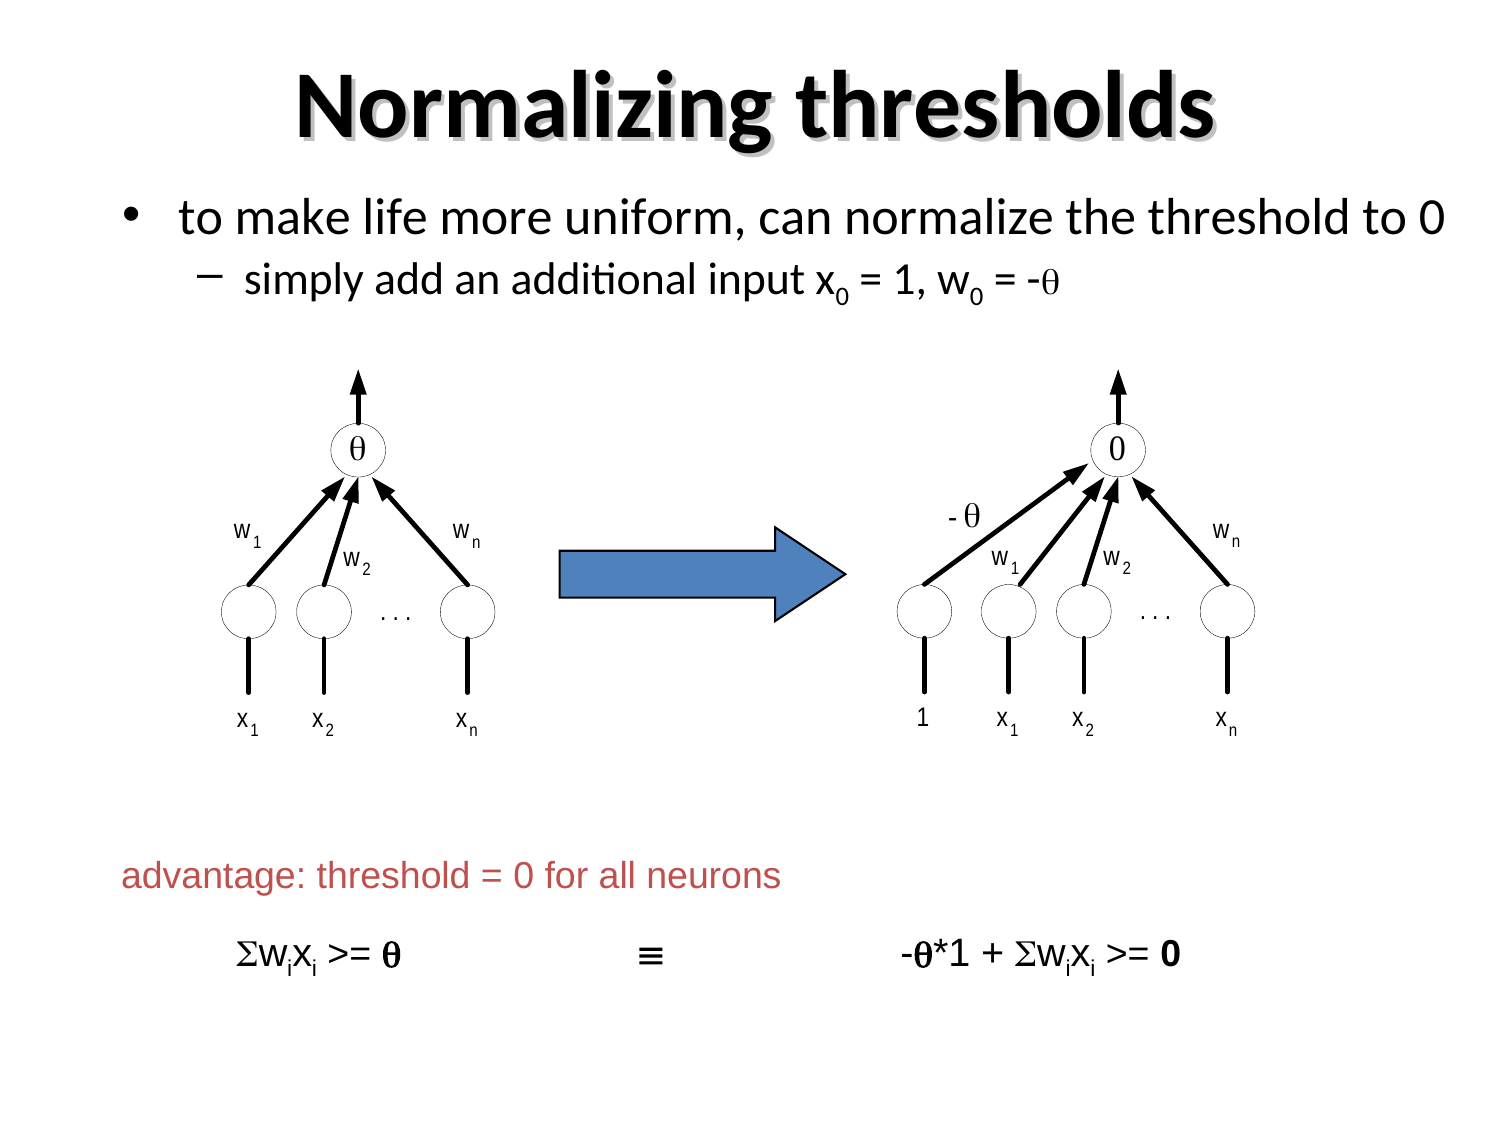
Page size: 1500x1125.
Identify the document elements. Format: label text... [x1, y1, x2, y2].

text_box [559, 527, 846, 622]
chart [883, 339, 1310, 773]
list to make life more uniform, can normalize the threshold to 0 simply add an additional input x0 = 1, w0 = - [107, 187, 1467, 329]
chart [166, 339, 550, 774]
text_box advantage: threshold = 0 for all neurons wixi >=   -*1 + wixi >= 0 [107, 843, 1467, 1008]
title Normalizing thresholds [47, 35, 1465, 164]
